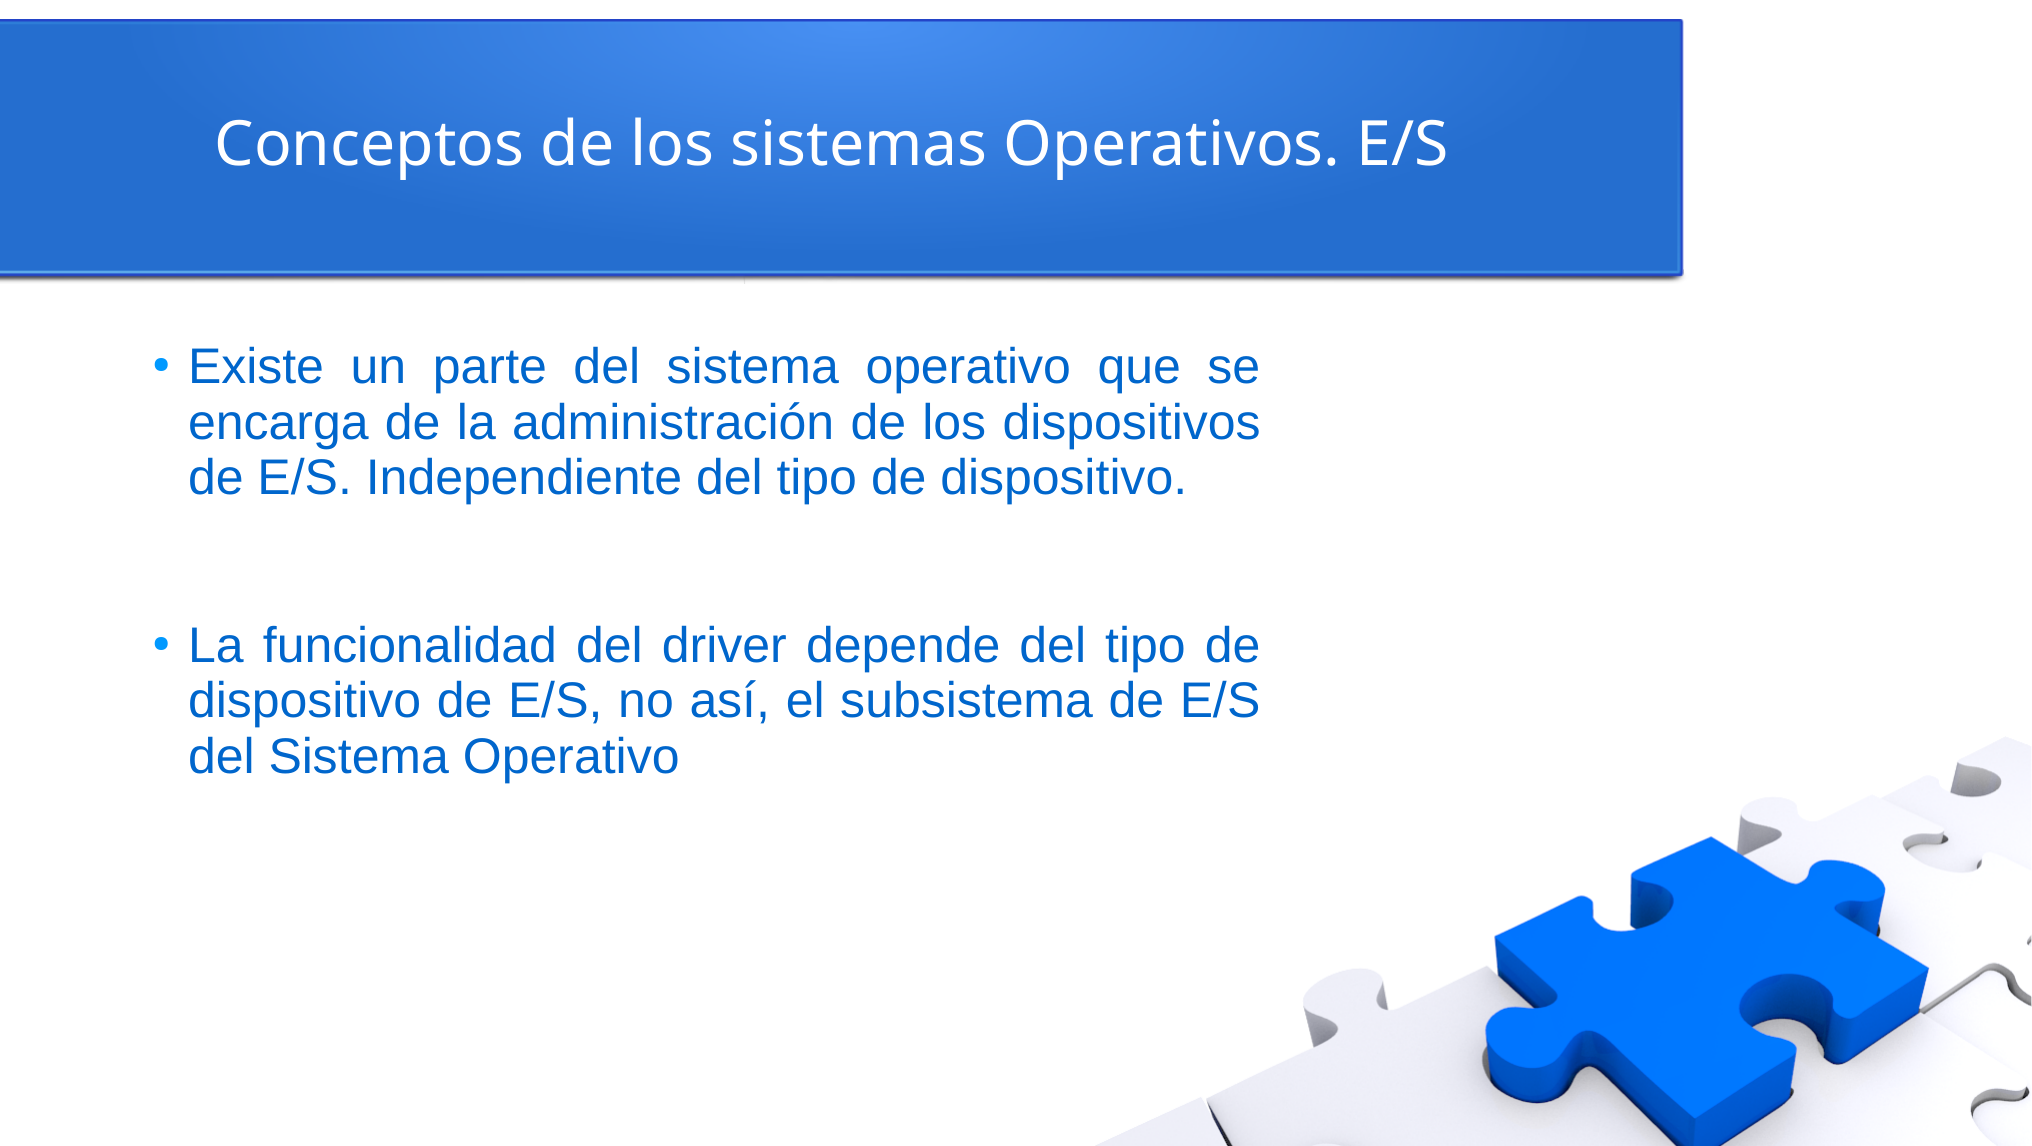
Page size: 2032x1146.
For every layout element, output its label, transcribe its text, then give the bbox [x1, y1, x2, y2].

text_box Existe un parte del sistema operativo que se encarga de la administración de los dispositivos de E/S. Independiente del tipo de dispositivo. La funcionalidad del driver depende del tipo de dispositivo de E/S, no así, el subsistema de E/S del Sistema Operativo [137, 330, 1288, 981]
picture [0, 19, 1689, 284]
picture [1071, 605, 2032, 1146]
title Conceptos de los sistemas Operativos. E/S [0, 45, 1666, 237]
